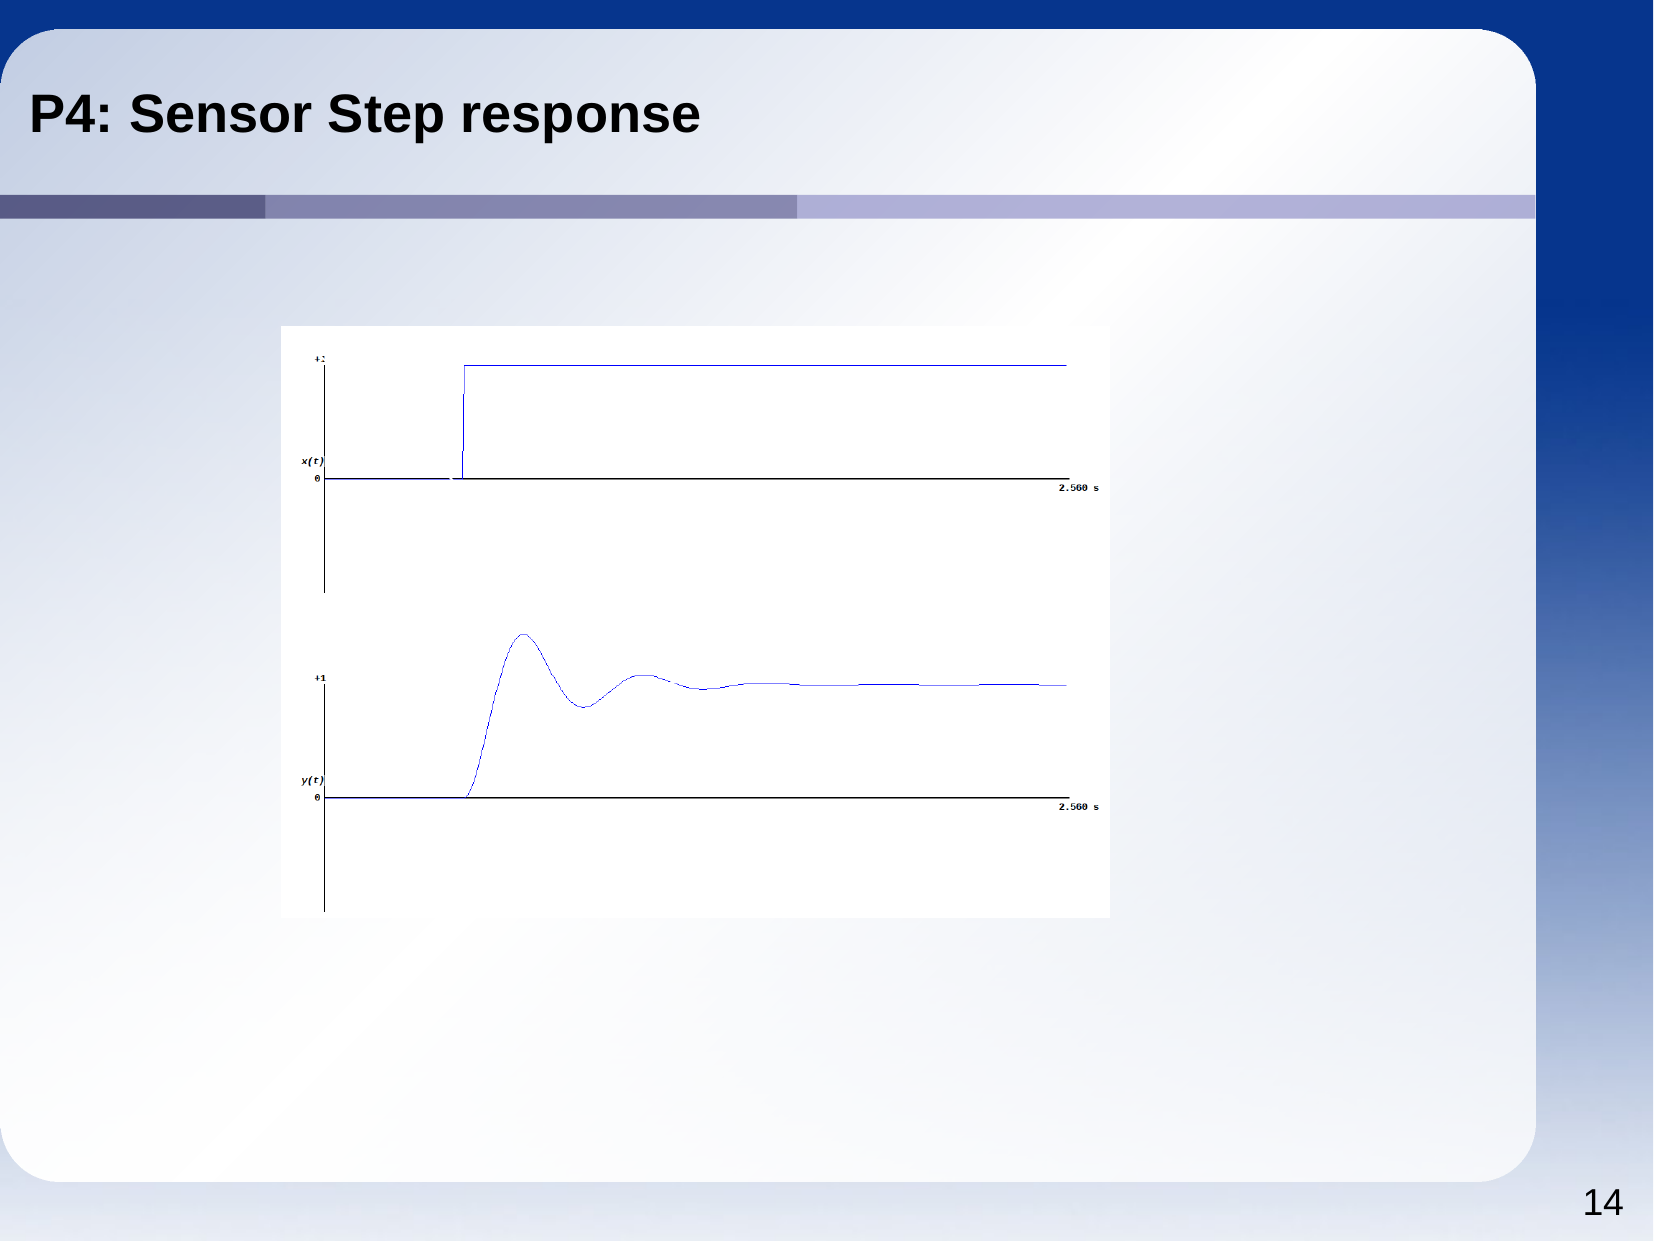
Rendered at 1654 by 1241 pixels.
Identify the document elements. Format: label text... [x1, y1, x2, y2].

picture [0, 0, 1654, 1241]
title P4: Sensor Step response [29, 49, 1506, 178]
picture [281, 326, 1110, 918]
